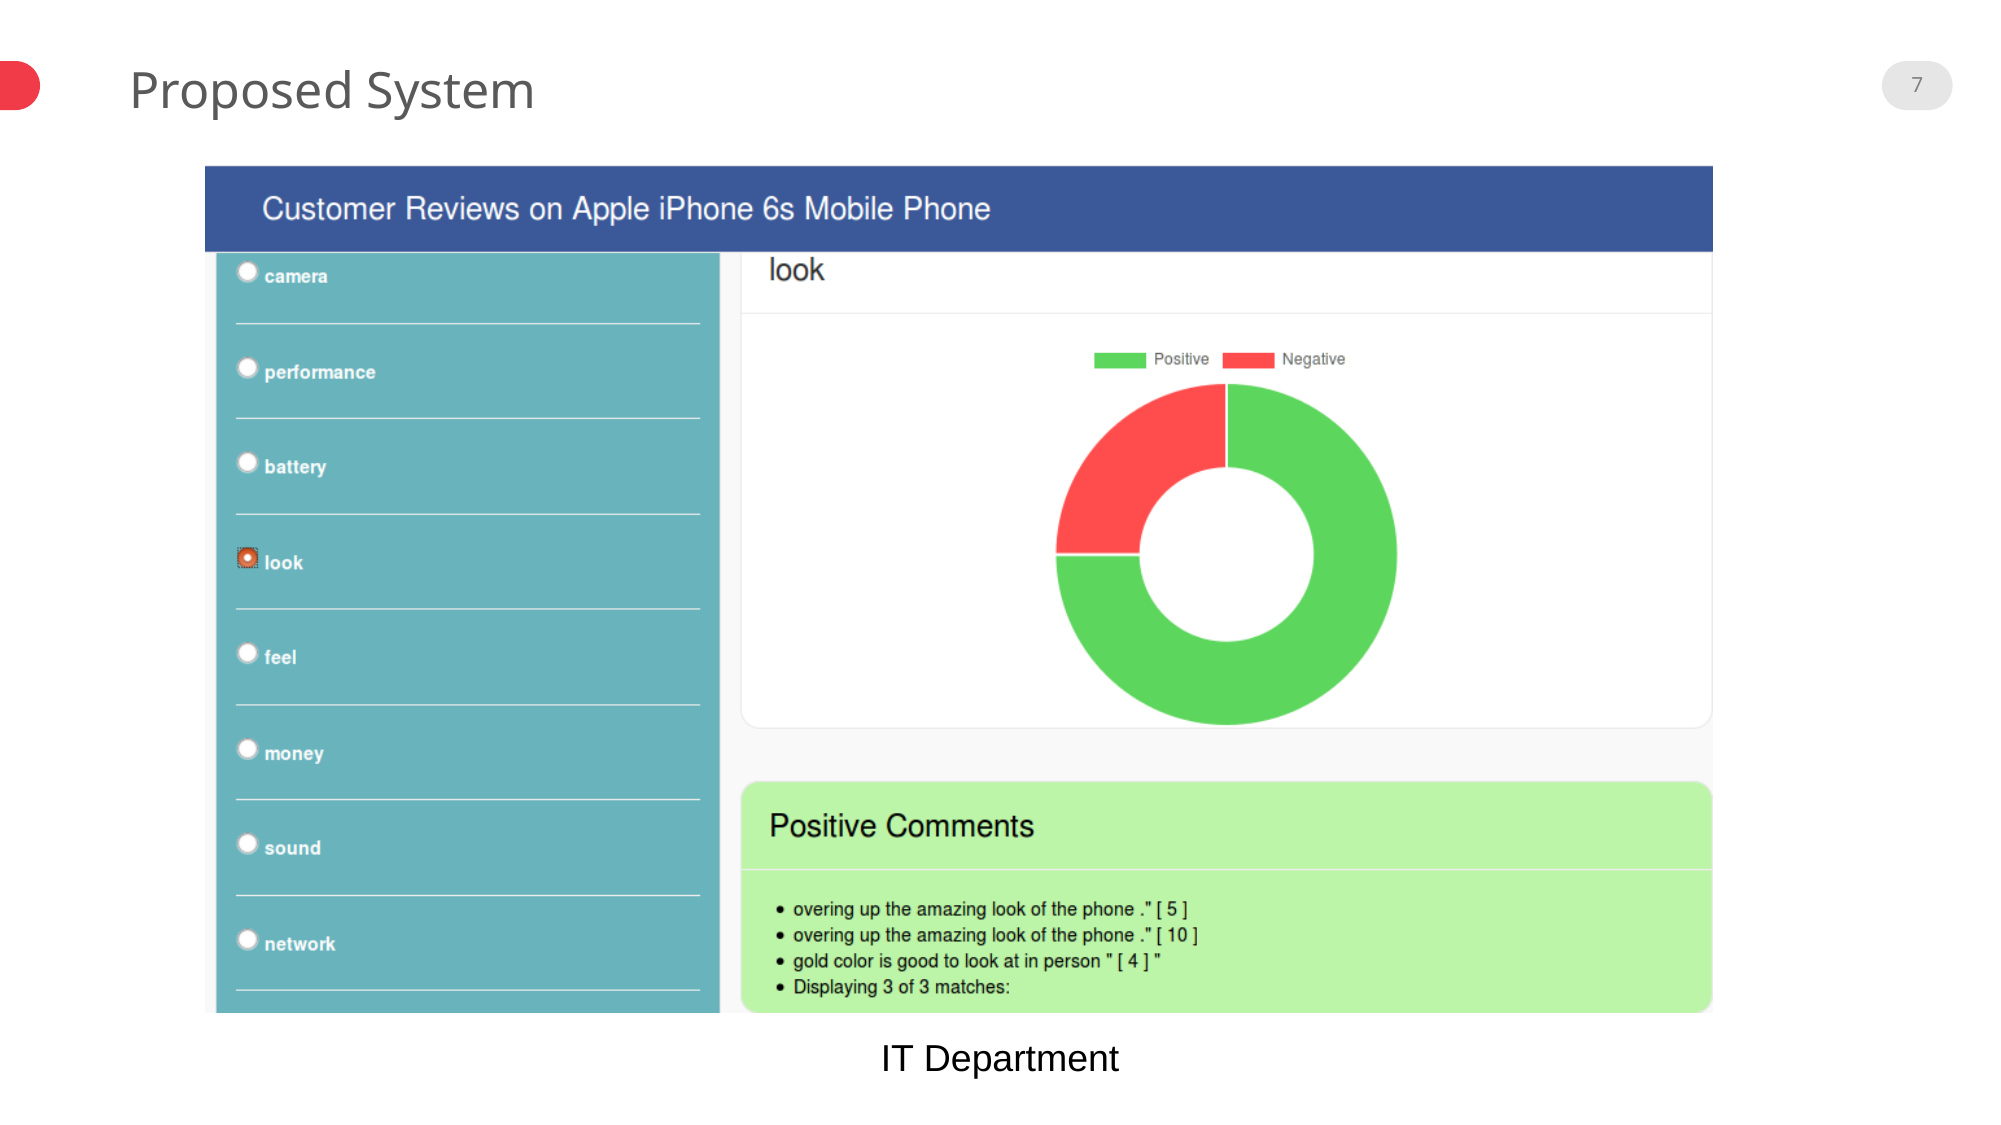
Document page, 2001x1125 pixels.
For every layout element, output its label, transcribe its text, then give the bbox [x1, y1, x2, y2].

list Proposed System [54, 65, 1844, 139]
text_box IT Department [865, 1029, 1135, 1087]
slide_number <number> [1881, 53, 1953, 118]
picture [205, 165, 1713, 1013]
